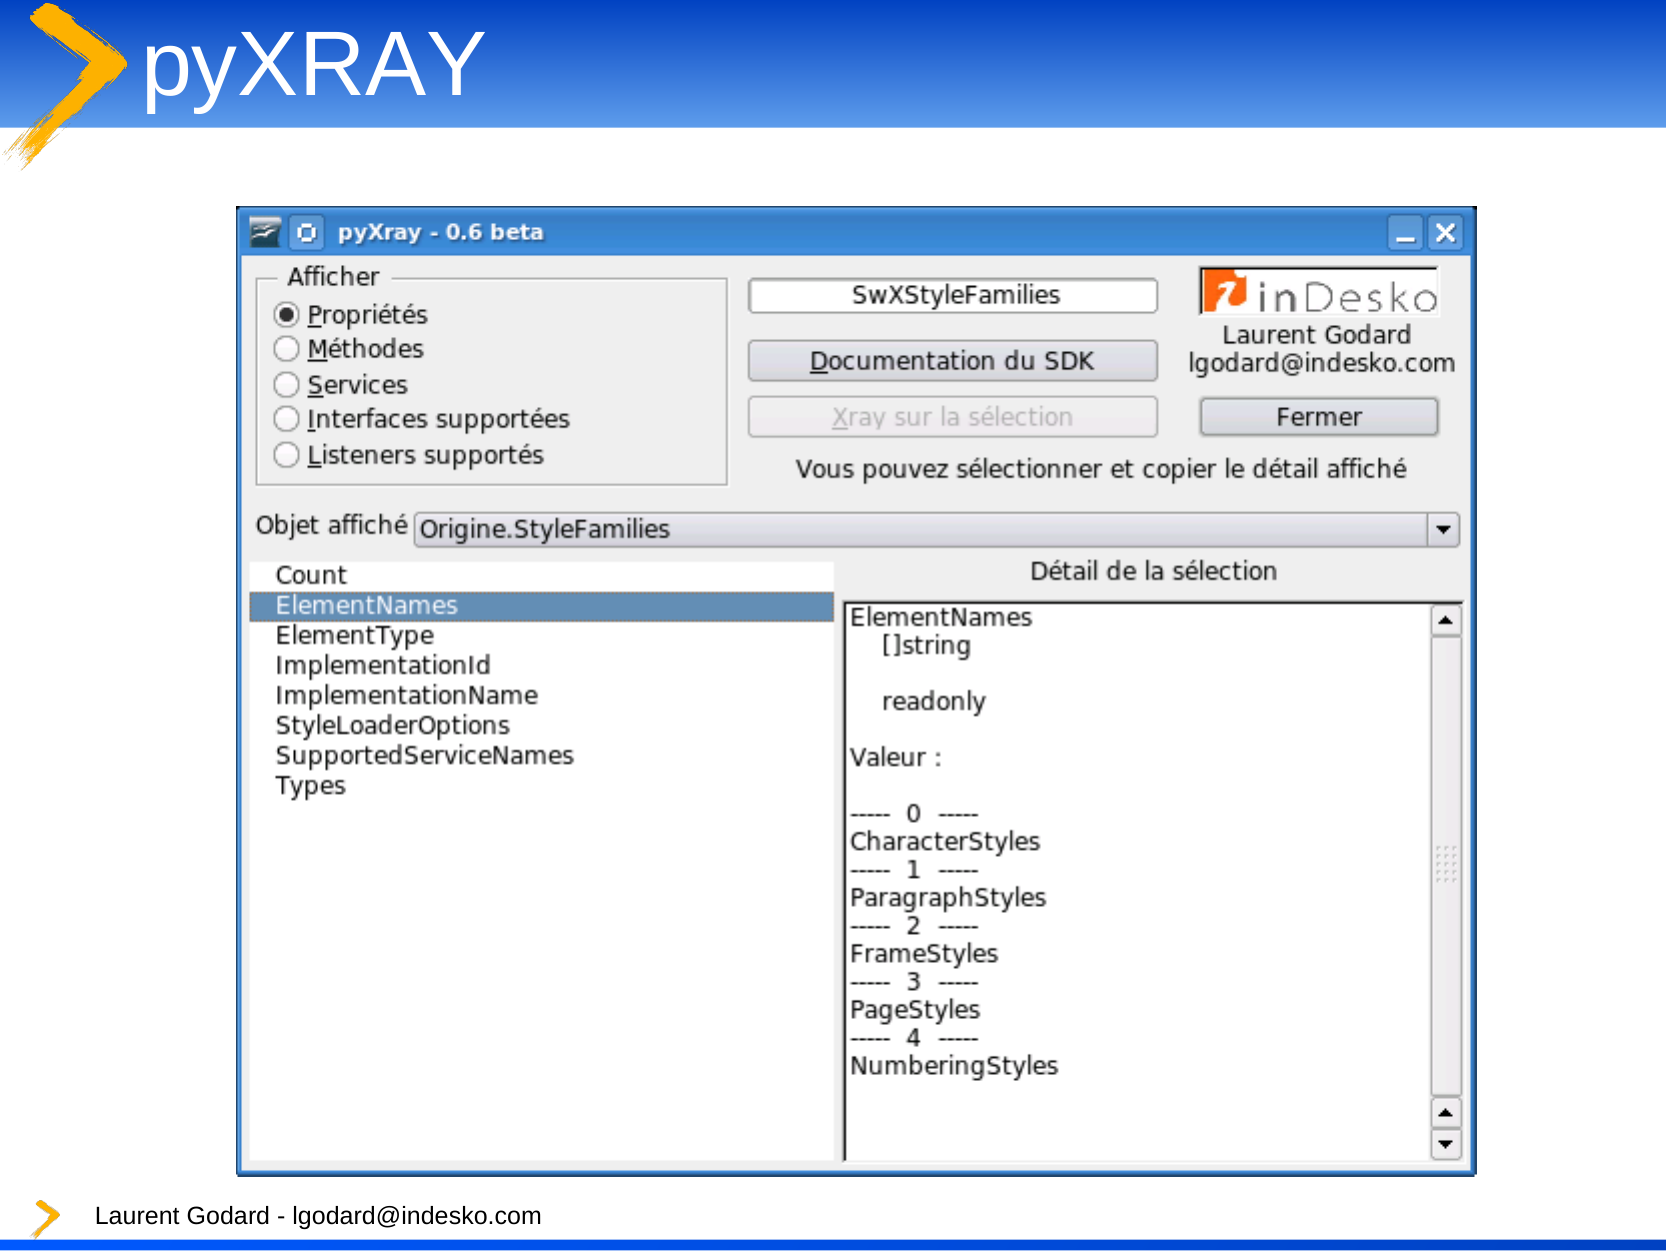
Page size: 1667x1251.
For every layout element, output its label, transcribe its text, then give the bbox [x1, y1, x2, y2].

picture [29, 1200, 60, 1241]
picture [2, 2, 128, 172]
picture [236, 206, 1477, 1177]
title pyXRAY [137, 0, 1585, 174]
